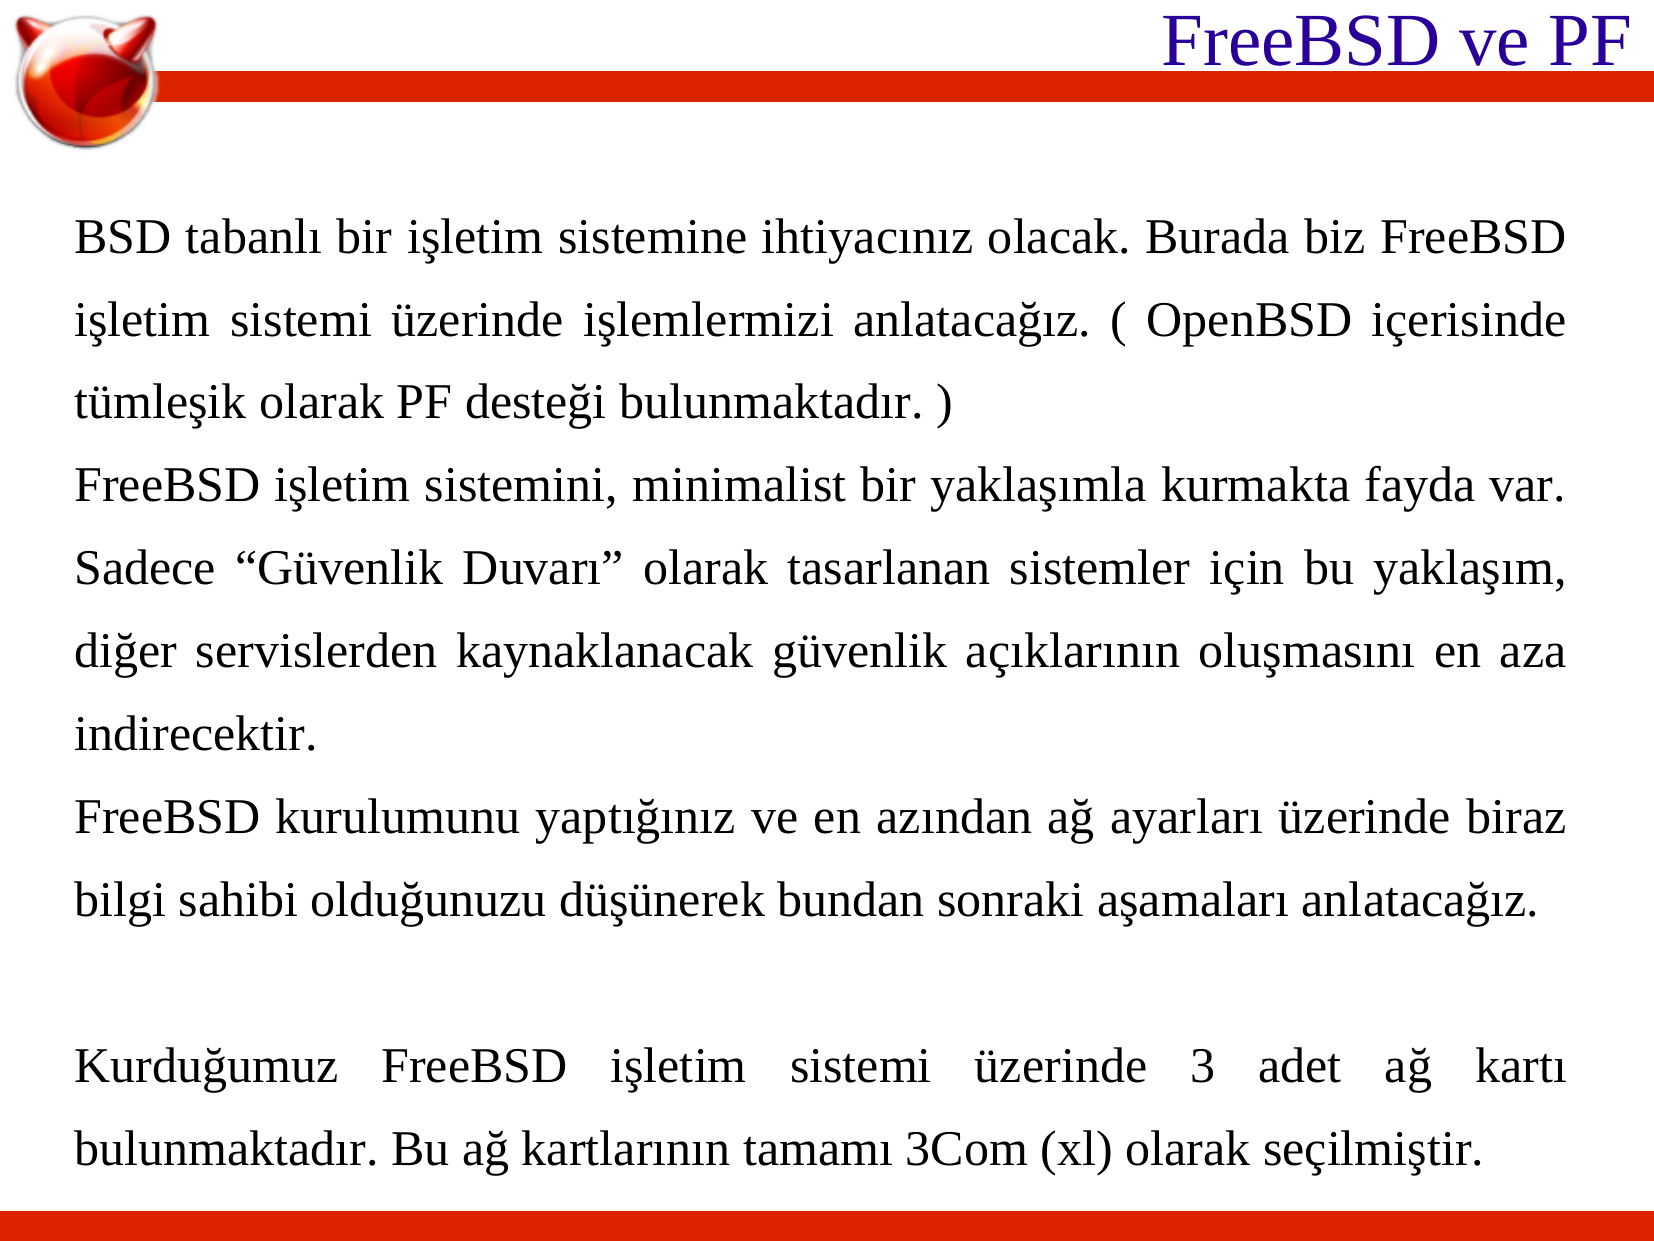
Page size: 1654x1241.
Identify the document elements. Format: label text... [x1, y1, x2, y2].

text_box FreeBSD ve PF [1161, 0, 1648, 83]
picture [10, 11, 165, 153]
text_box [0, 1211, 1654, 1241]
text_box BSD tabanlı bir işletim sistemine ihtiyacınız olacak. Burada biz FreeBSD işletim sistemi üzerinde işlemlermizi anlatacağız. ( OpenBSD içerisinde tümleşik olarak PF desteği bulunmaktadır. ) FreeBSD işletim sistemini, minimalist bir yaklaşımla kurmakta fayda var. Sadece “Güvenlik Duvarı” olarak tasarlanan sistemler için bu yaklaşım, diğer servislerden kaynaklanacak güvenlik açıklarının oluşmasını en aza indirecektir. FreeBSD kurulumunu yaptığınız ve en azından ağ ayarları üzerinde biraz bilgi sahibi olduğunuzu düşünerek bundan sonraki aşamaları anlatacağız. Kurduğumuz FreeBSD işletim sistemi üzerinde 3 adet ağ kartı bulunmaktadır. Bu ağ kartlarının tamamı 3Com (xl) olarak seçilmiştir. [74, 181, 1583, 1166]
text_box [165, 71, 1654, 102]
